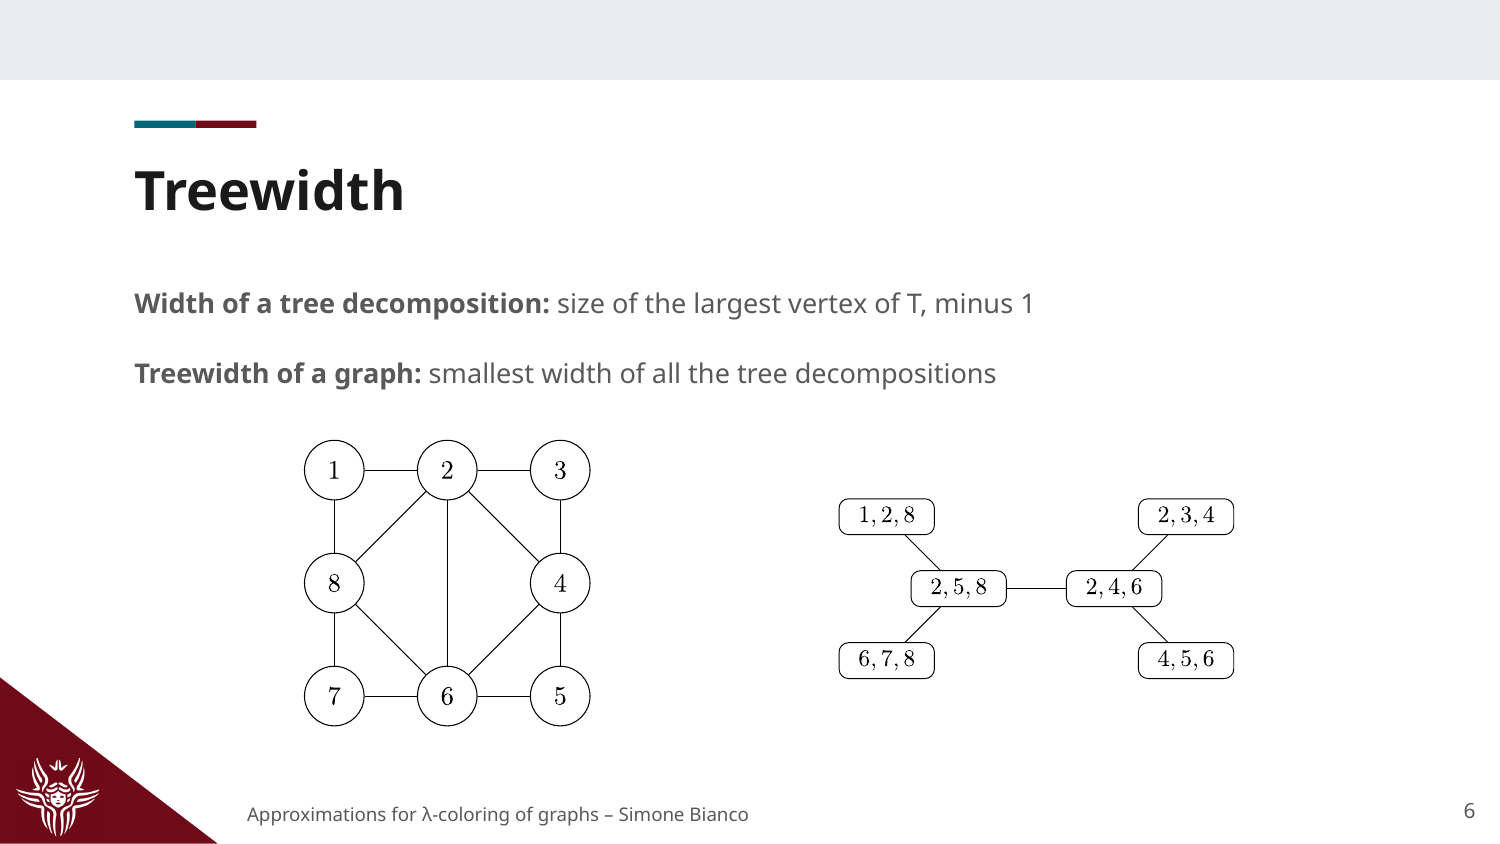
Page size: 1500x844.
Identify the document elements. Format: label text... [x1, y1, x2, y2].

picture [838, 498, 1235, 680]
title Treewidth [119, 141, 1381, 230]
list Width of a tree decomposition: size of the largest vertex of T, minus 1 Treewidth of a graph: smallest width of all the tree decompositions [119, 266, 1418, 637]
picture [16, 758, 100, 839]
text_box Approximations for λ-coloring of graphs – Simone Bianco [232, 783, 1193, 839]
slide_number <number> [1400, 779, 1491, 844]
picture [303, 439, 591, 727]
